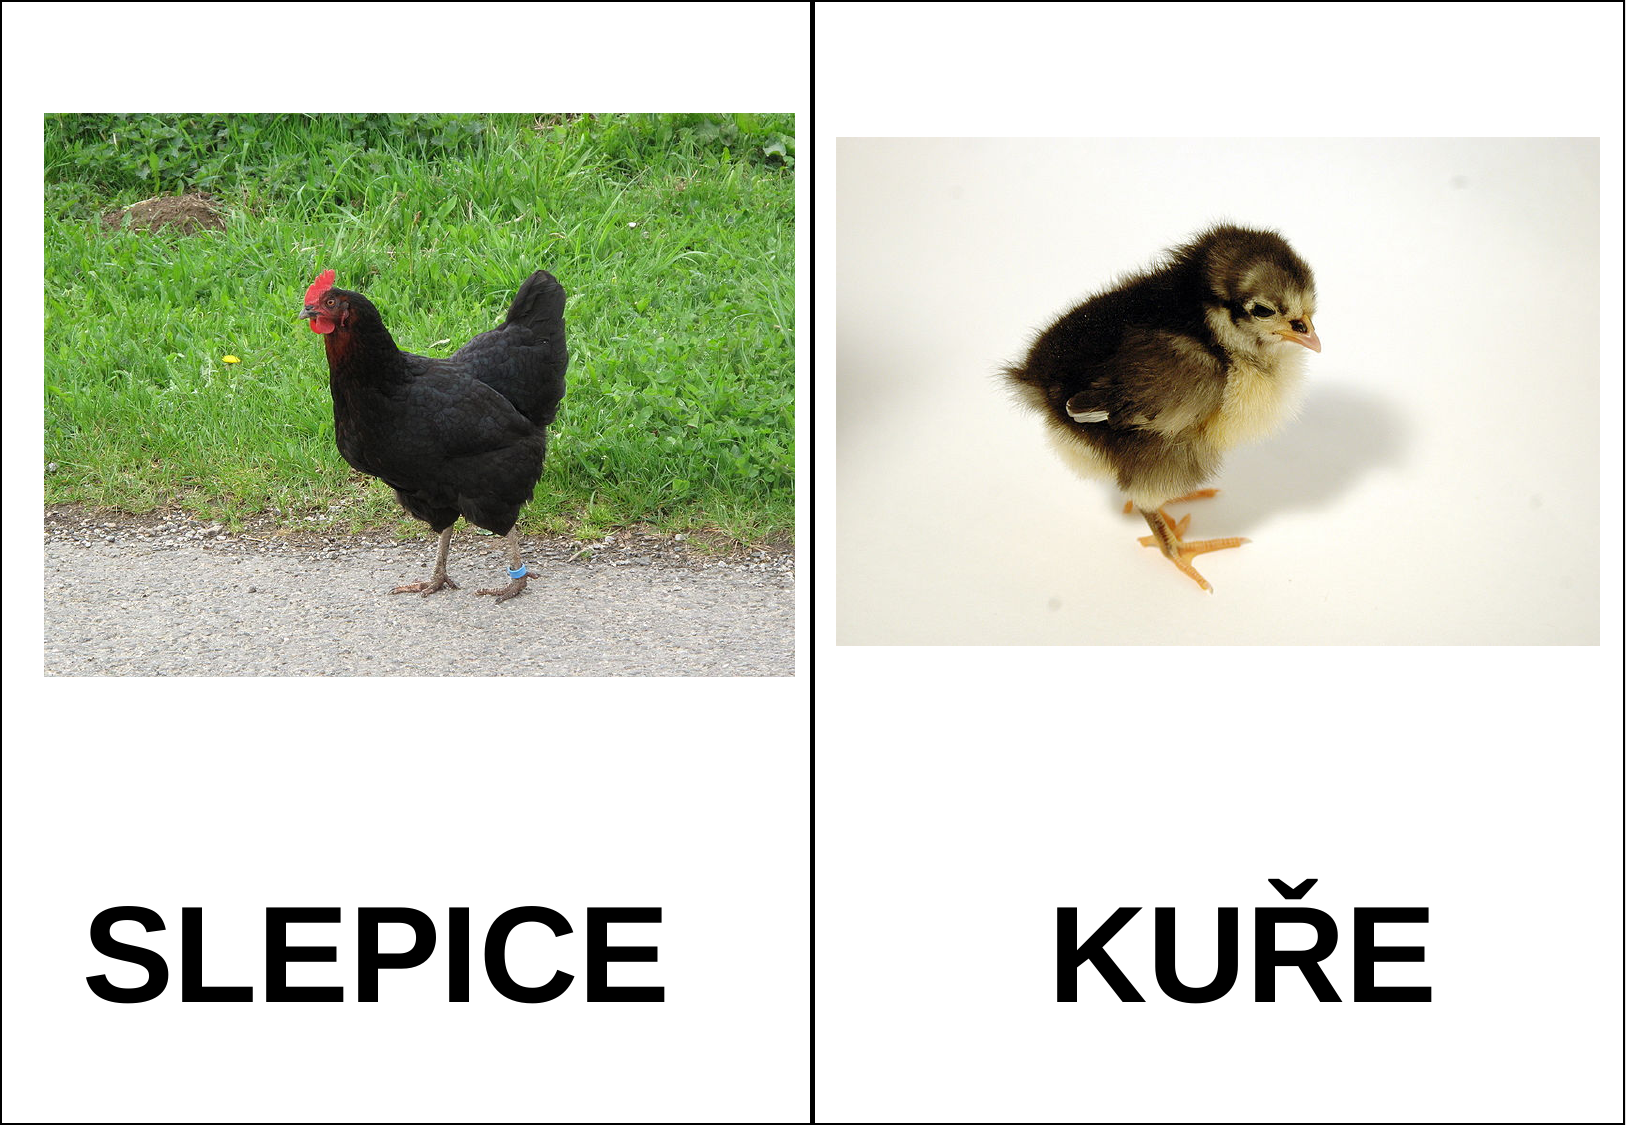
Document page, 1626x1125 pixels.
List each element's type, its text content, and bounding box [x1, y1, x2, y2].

text_box KUŘE [1033, 857, 1453, 1039]
picture [44, 113, 795, 677]
picture [836, 137, 1600, 646]
text_box SLEPICE [67, 857, 686, 1039]
text_box [0, 0, 1625, 1125]
